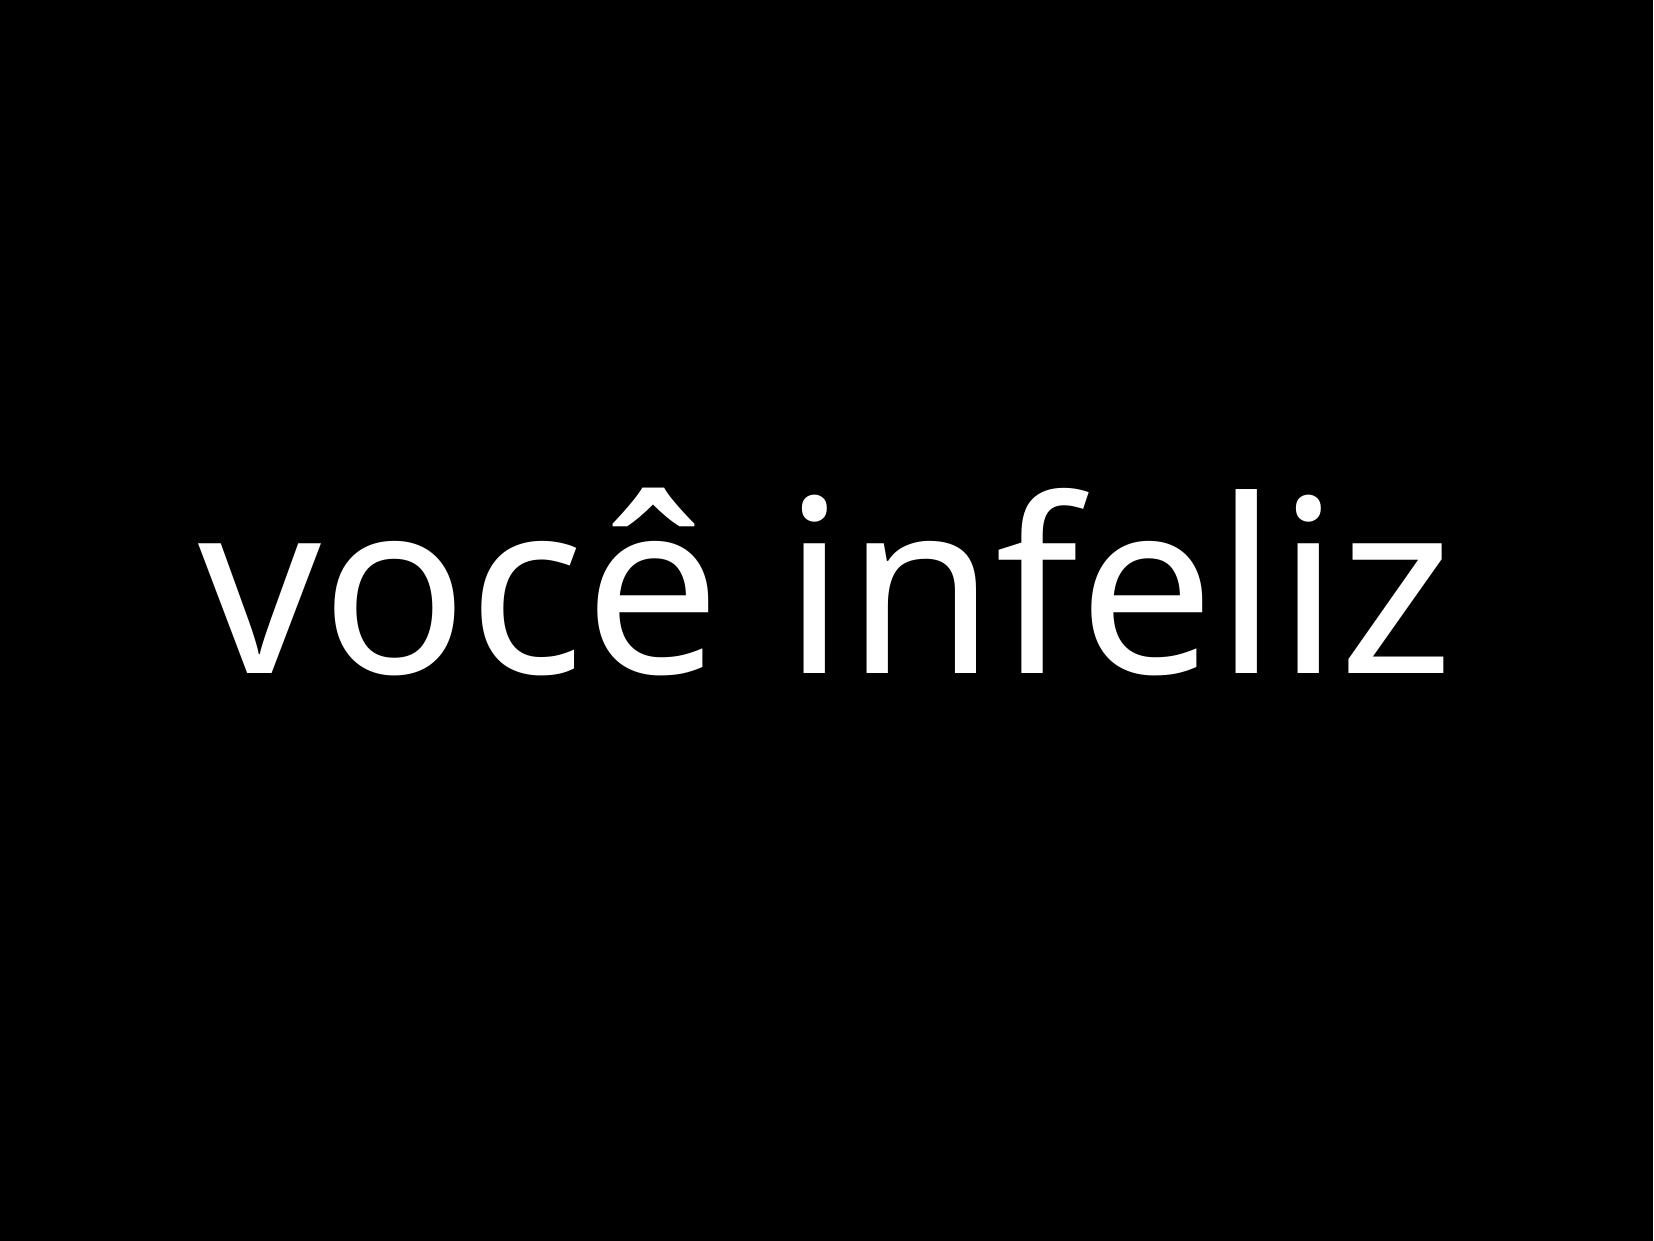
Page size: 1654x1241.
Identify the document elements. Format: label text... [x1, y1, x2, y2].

text_box você infeliz [82, 56, 1571, 1102]
